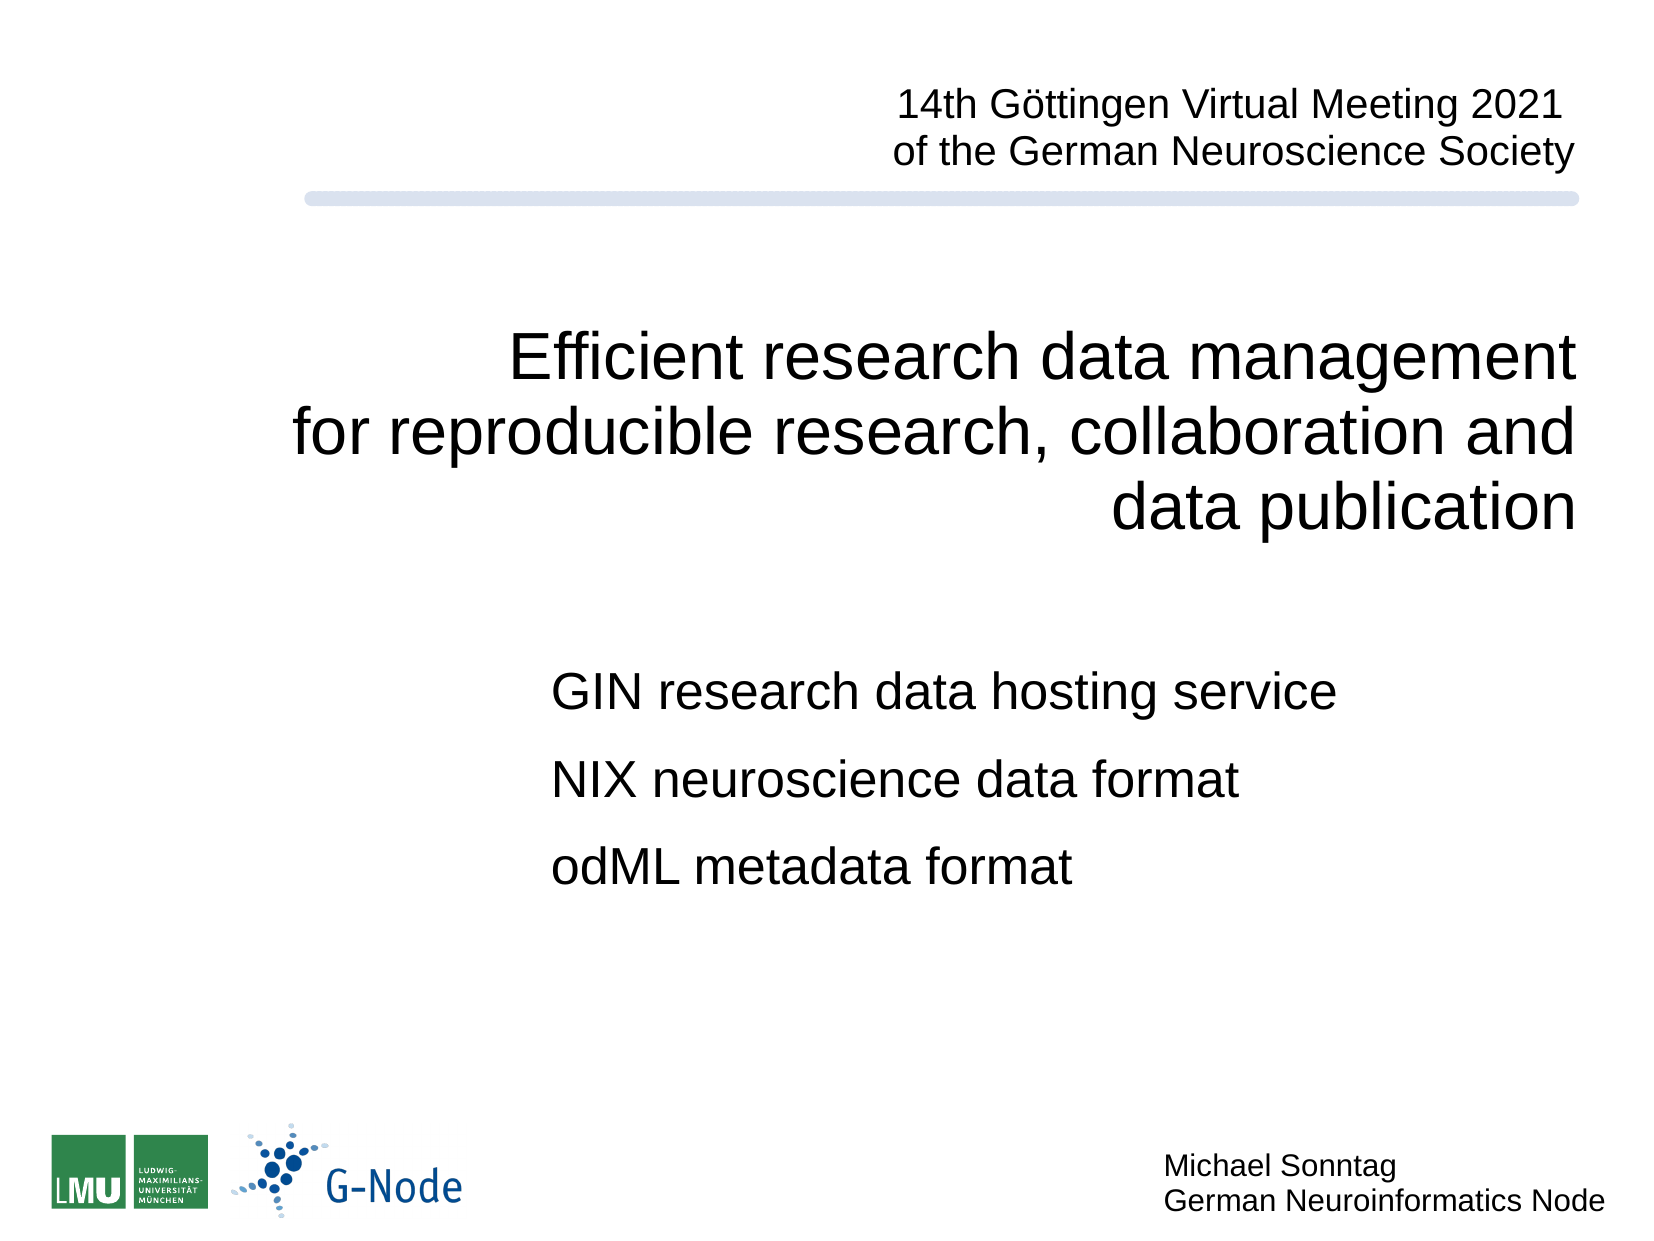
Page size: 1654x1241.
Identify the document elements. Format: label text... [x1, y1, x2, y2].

picture [230, 1123, 467, 1219]
text_box Efficient research data management for reproducible research, collaboration and data publication [89, 285, 1578, 577]
list Michael Sonntag German Neuroinformatics Node [1092, 1148, 1617, 1216]
list GIN research data hosting service NIX neuroscience data format odML metadata format [480, 662, 1365, 916]
text_box 14th Göttingen Virtual Meeting 2021 of the German Neuroscience Society [87, 30, 1576, 226]
